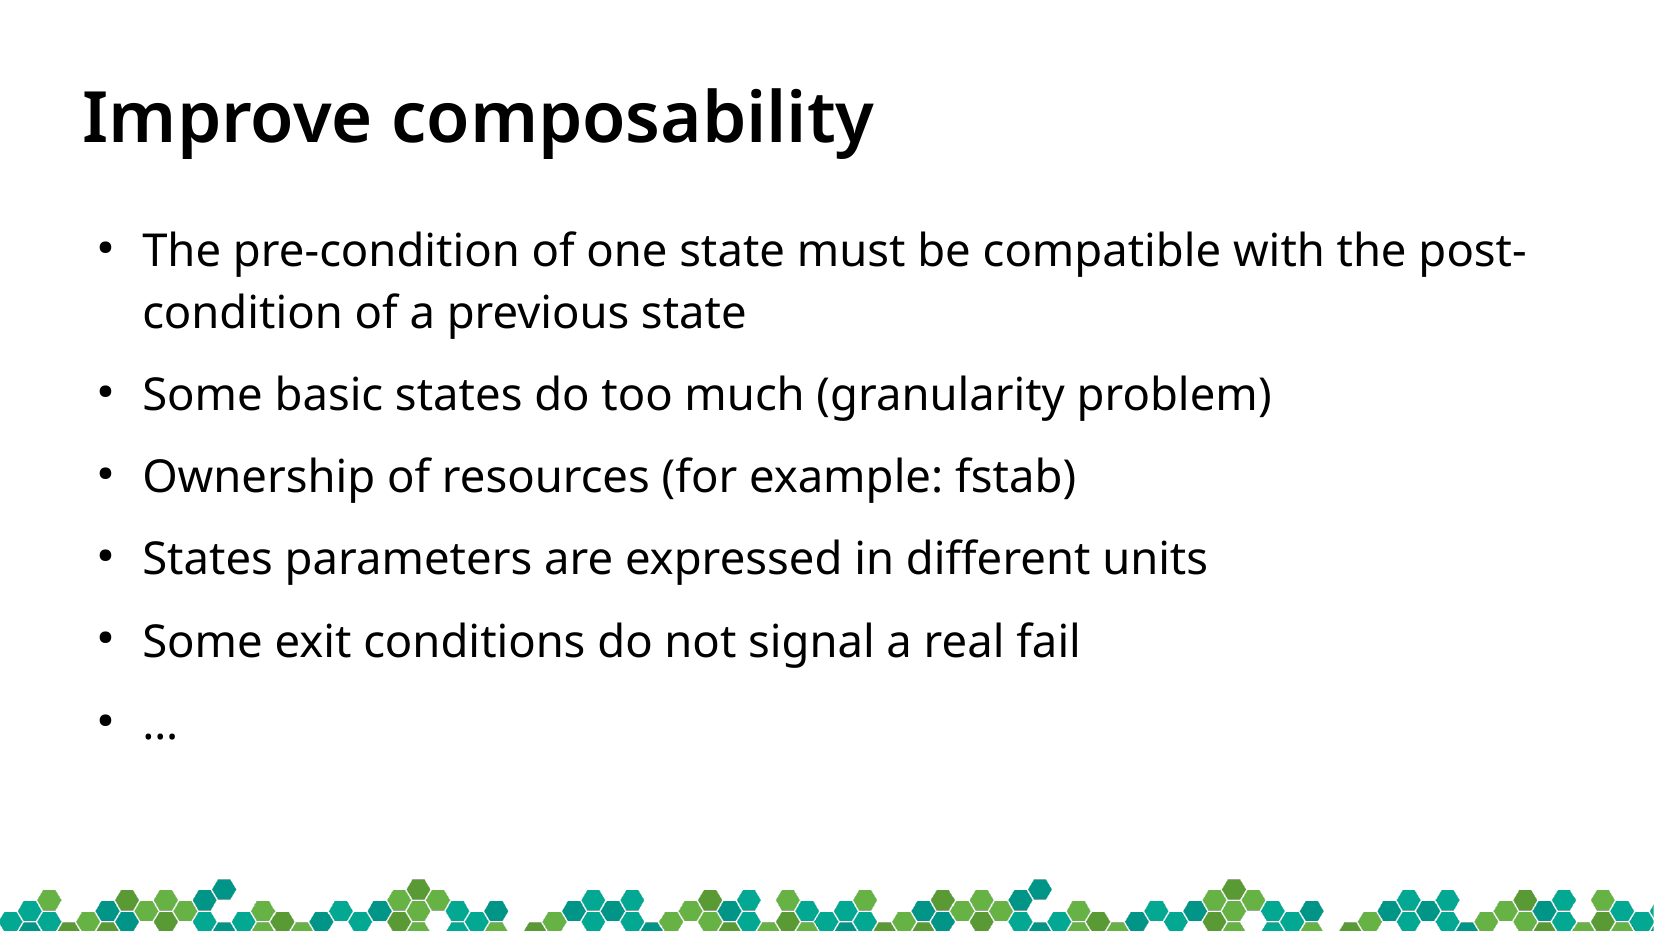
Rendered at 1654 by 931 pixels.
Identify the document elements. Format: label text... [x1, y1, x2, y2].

title Improve composability [82, 37, 1571, 193]
list The pre-condition of one state must be compatible with the post-condition of a previous state Some basic states do too much (granularity problem) Ownership of resources (for example: fstab) States parameters are expressed in different units Some exit conditions do not signal a real fail … [82, 217, 1571, 758]
picture [0, 871, 1654, 931]
